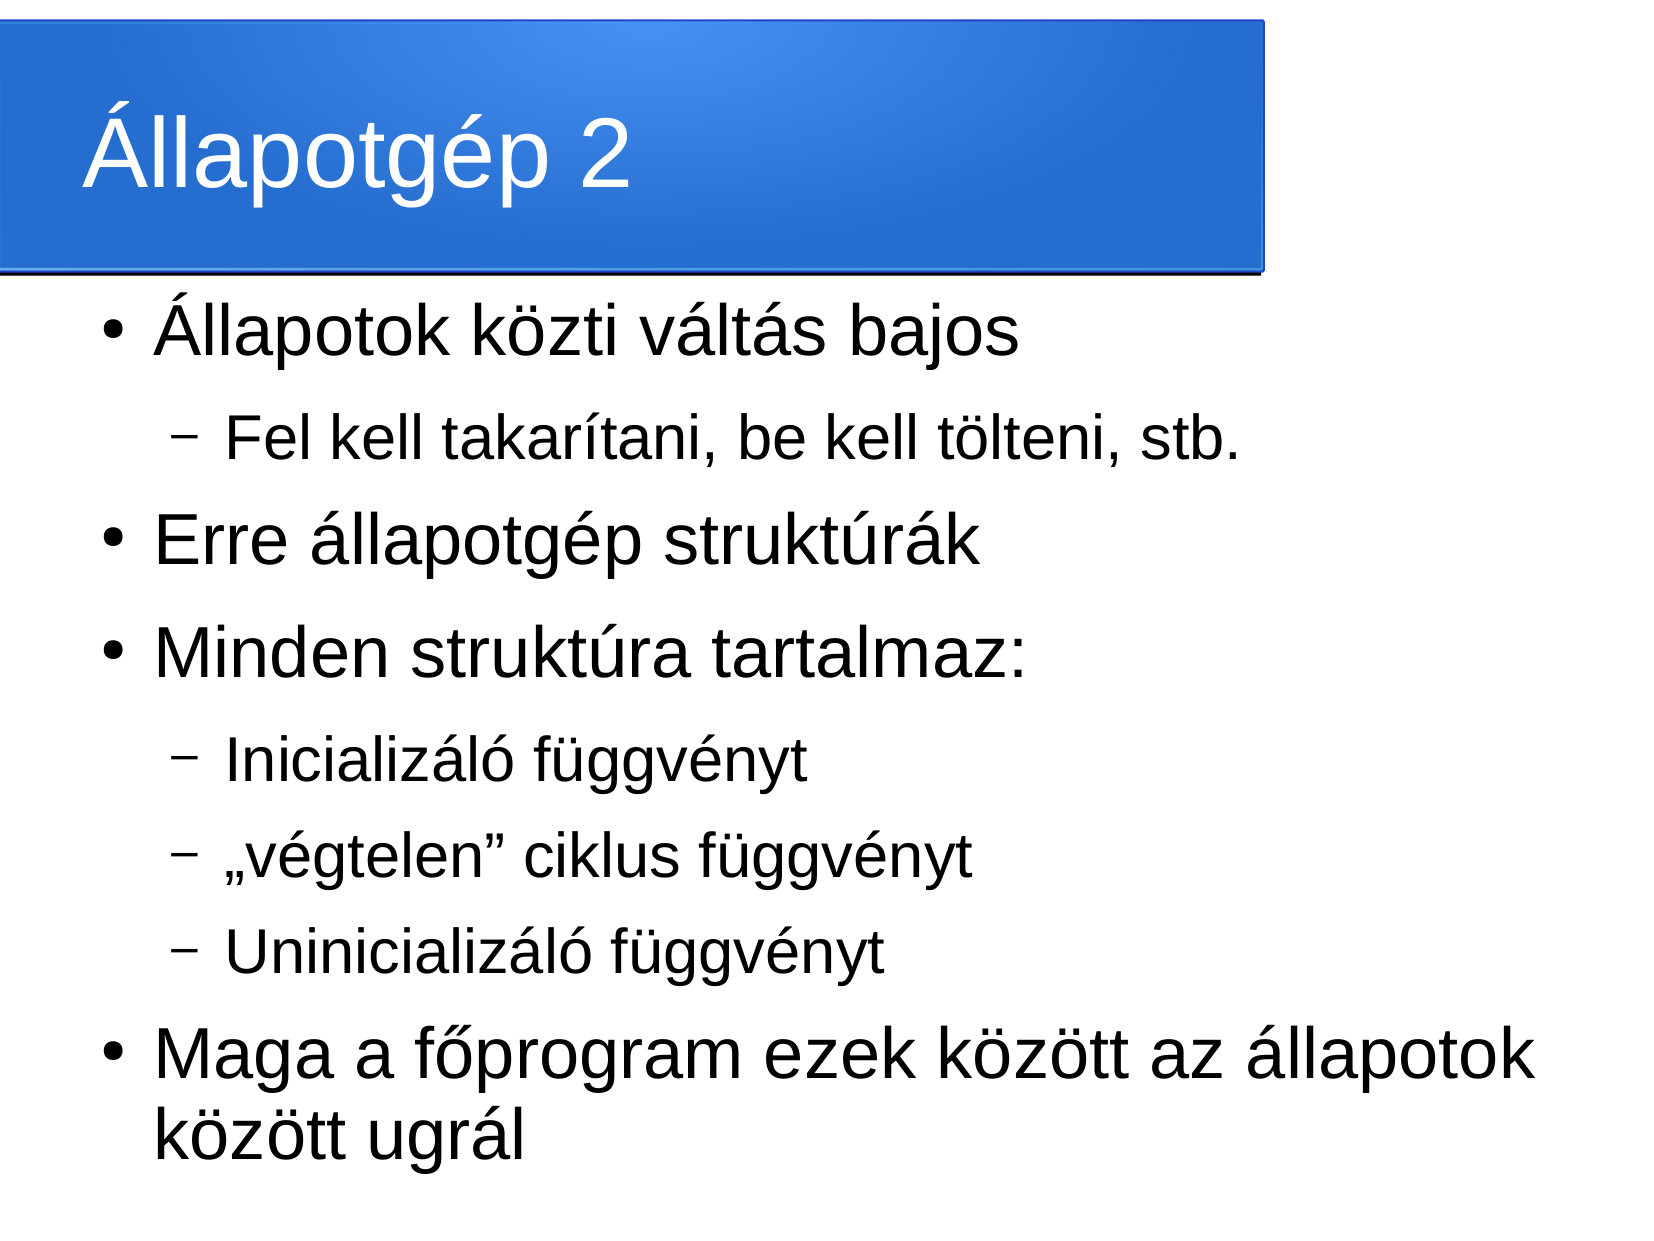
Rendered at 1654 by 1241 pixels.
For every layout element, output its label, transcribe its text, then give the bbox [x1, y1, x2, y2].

list Állapotok közti váltás bajos Fel kell takarítani, be kell tölteni, stb. Erre állapotgép struktúrák Minden struktúra tartalmaz: Inicializáló függvényt „végtelen” ciklus függvényt Uninicializáló függvényt Maga a főprogram ezek között az állapotok között ugrál [82, 290, 1538, 1193]
title Állapotgép 2 [82, 49, 1250, 257]
